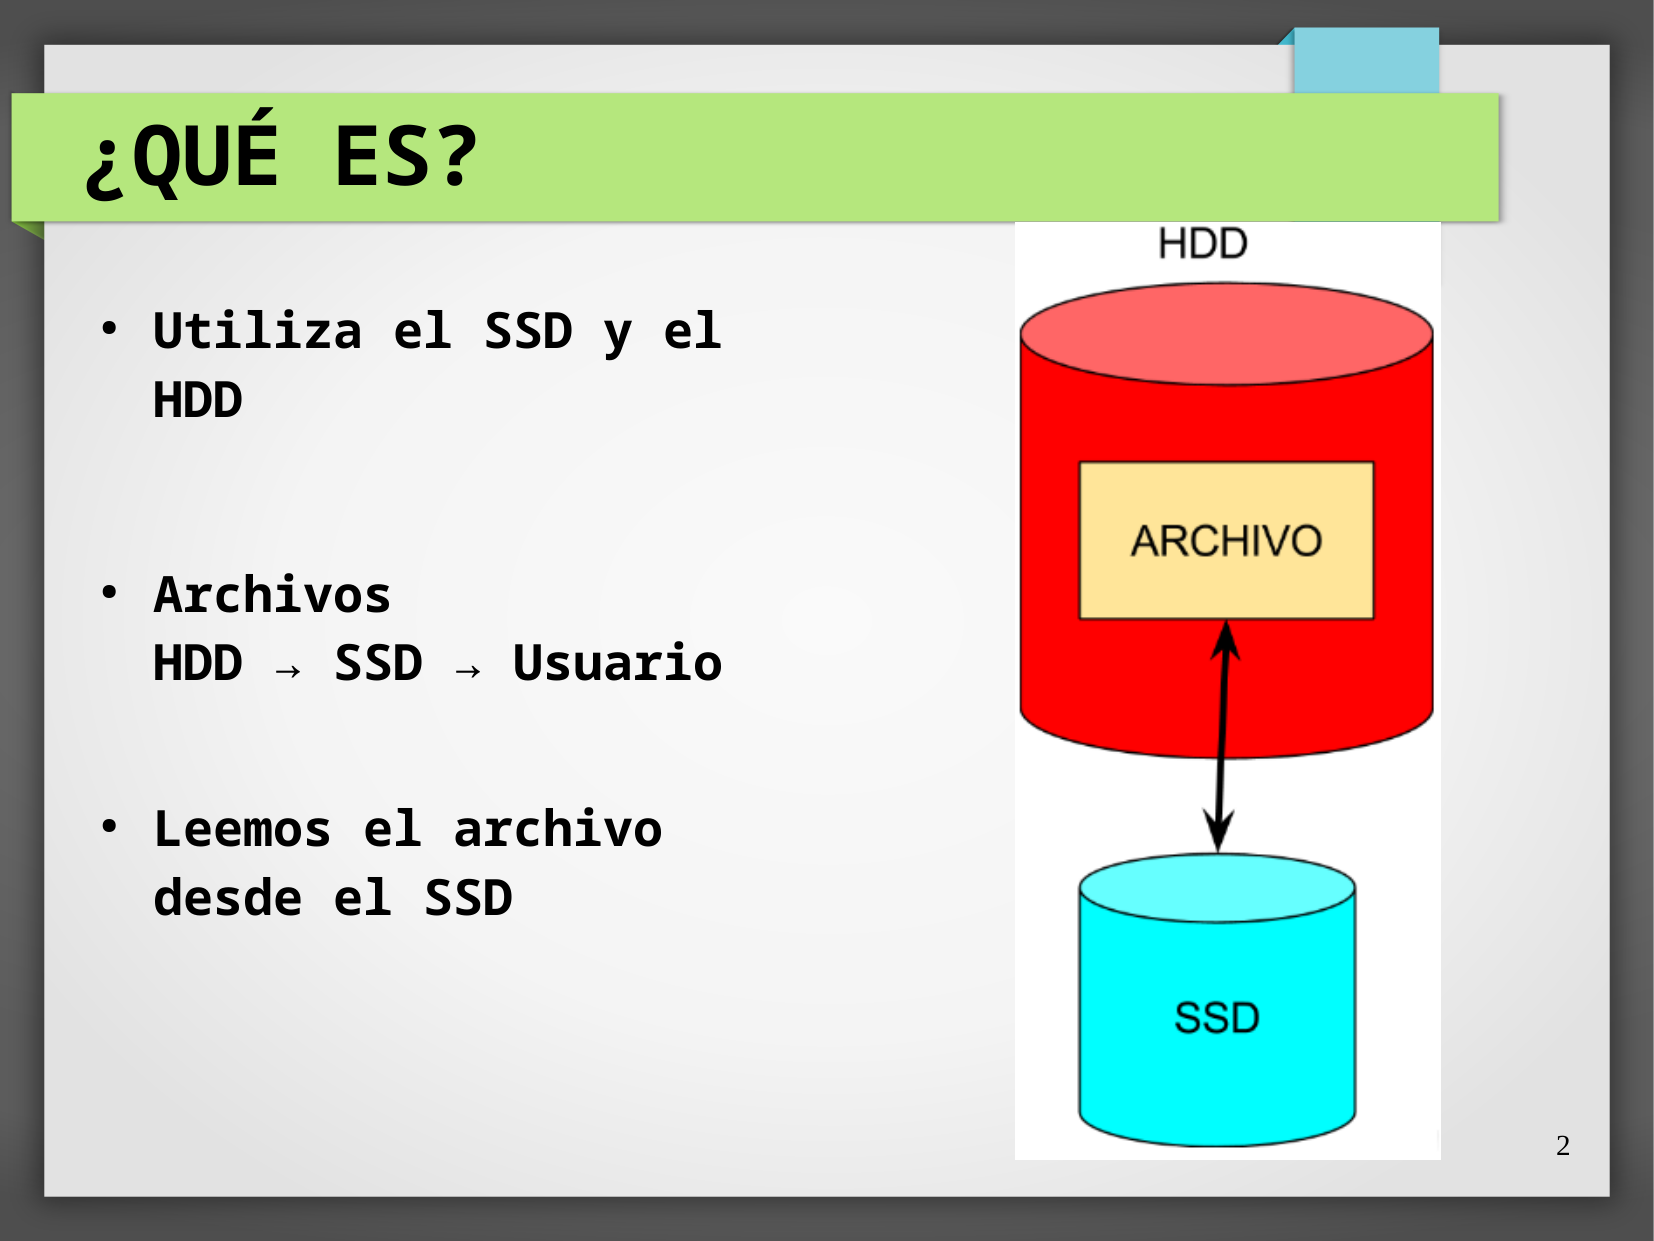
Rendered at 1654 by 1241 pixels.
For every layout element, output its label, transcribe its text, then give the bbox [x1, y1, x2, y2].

picture [0, 0, 1654, 1241]
list Utiliza el SSD y el HDD Archivos HDD → SSD → Usuario Leemos el archivo desde el SSD [82, 295, 809, 1015]
title ¿QUÉ ES? [82, 94, 1264, 213]
